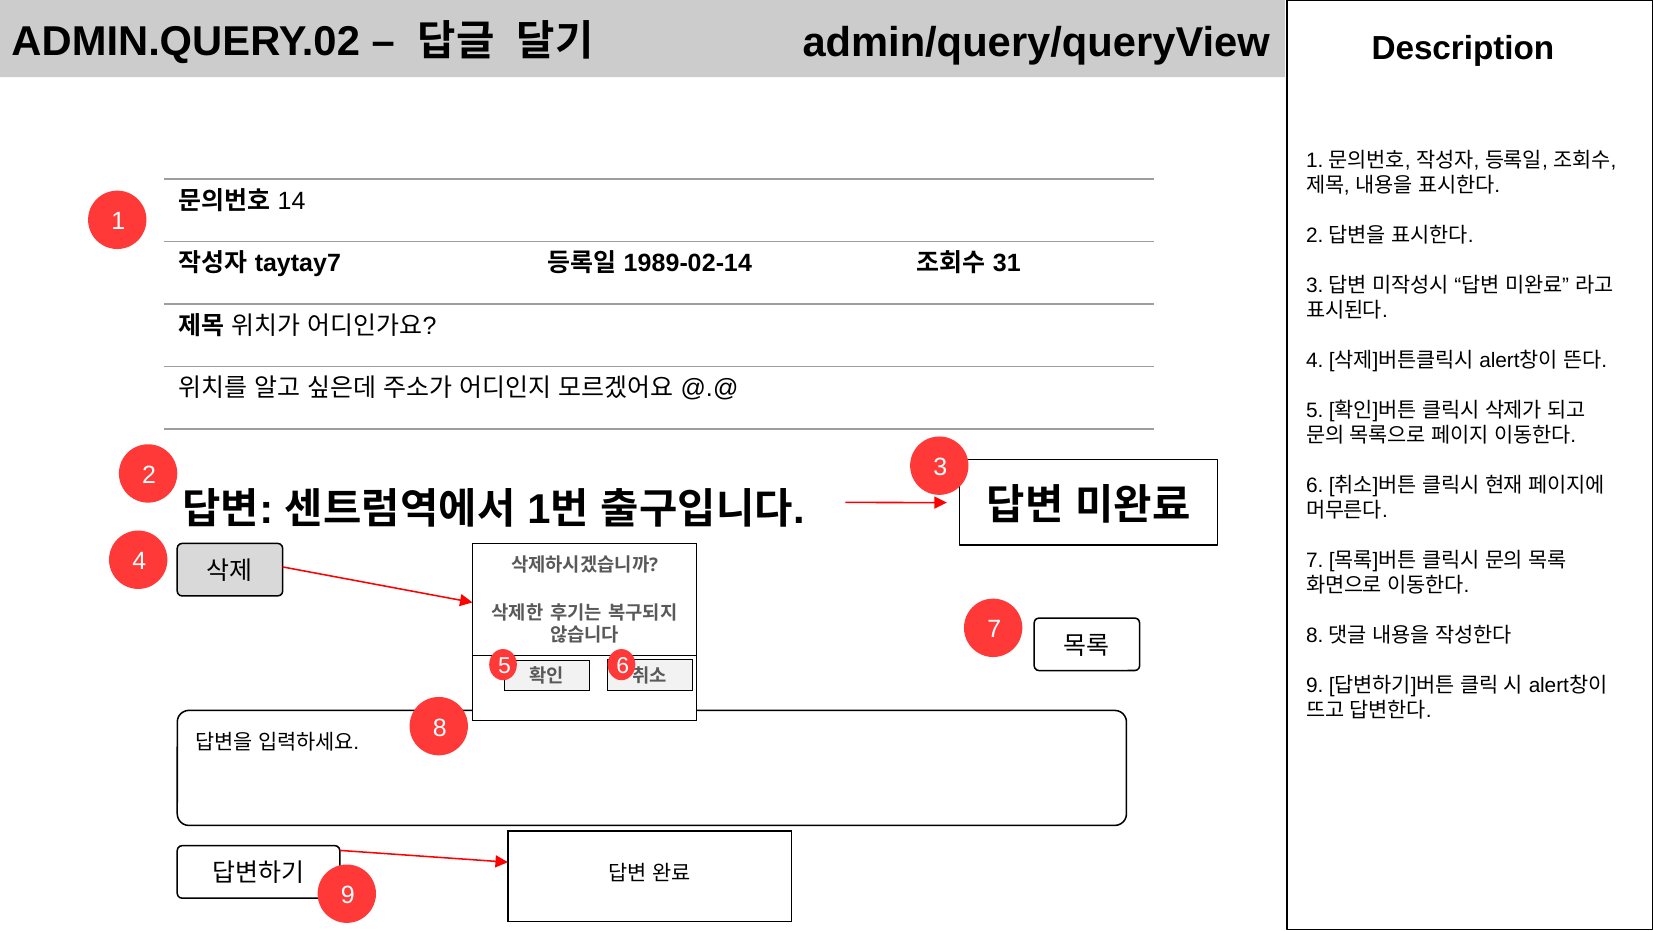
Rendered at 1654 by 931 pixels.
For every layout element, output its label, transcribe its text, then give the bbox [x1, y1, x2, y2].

text_box 답변: 센트럼역에서 1번 출구입니다. [167, 466, 930, 544]
text_box 삭제 [177, 544, 283, 596]
text_box 확인 [504, 659, 589, 691]
text_box 답변을 입력하세요. [177, 710, 1127, 826]
table_cell 작성자 taytay7 등록일 1989-02-14 조회수 31 [164, 242, 1154, 303]
text_box ADMIN.QUERY.02 – 답글 달기 [0, 0, 701, 78]
text_box 1 [88, 190, 147, 250]
table_header 답변 완료 [509, 832, 791, 921]
text_box 답변하기 [177, 845, 340, 899]
text_box [1287, 0, 1653, 930]
text_box 9 [317, 864, 377, 923]
text_box 3 [910, 436, 969, 495]
table_cell 위치를 알고 싶은데 주소가 어디인지 모르겠어요 @.@ [164, 367, 1154, 428]
text_box 6 [607, 649, 636, 681]
text_box 7 [963, 598, 1023, 658]
table_cell 제목 위치가 어디인가요? [164, 305, 1154, 366]
text_box 2 [118, 444, 178, 503]
text_box 8 [409, 696, 468, 756]
table_header 삭제하시겠습니까? 삭제한 후기는 복구되지 않습니다 [473, 544, 696, 655]
text_box admin/query/queryView [701, 0, 1285, 78]
text_box 목록 [1034, 618, 1140, 671]
text_box 5 [489, 649, 517, 681]
table_header 문의번호 14 [164, 180, 1154, 241]
text_box 4 [109, 530, 168, 589]
text_box 1. 문의번호, 작성자, 등록일, 조회수, 제목, 내용을 표시한다. 2. 답변을 표시한다. 3. 답변 미작성시 “답변 미완료” 라고 표시된다. 4. [삭제]버튼클릭시 alert창이 뜬다. 5. [확인]버튼 클릭시 삭제가 되고 문의 목록으로 페이지 이동한다. 6. [취소]버튼 클릭시 현재 페이지에 머무른다. 7. [목록]버튼 클릭시 문의 목록 화면으로 이동한다. 8. 댓글 내용을 작성한다 9. [답변하기]버튼 클릭 시 alert창이 뜨고 답변한다. [1291, 0, 1641, 923]
text_box 취소 [607, 659, 693, 691]
table_cell [473, 656, 696, 720]
text_box 답변 미완료 [959, 459, 1218, 546]
text_box Description [1291, 18, 1635, 78]
